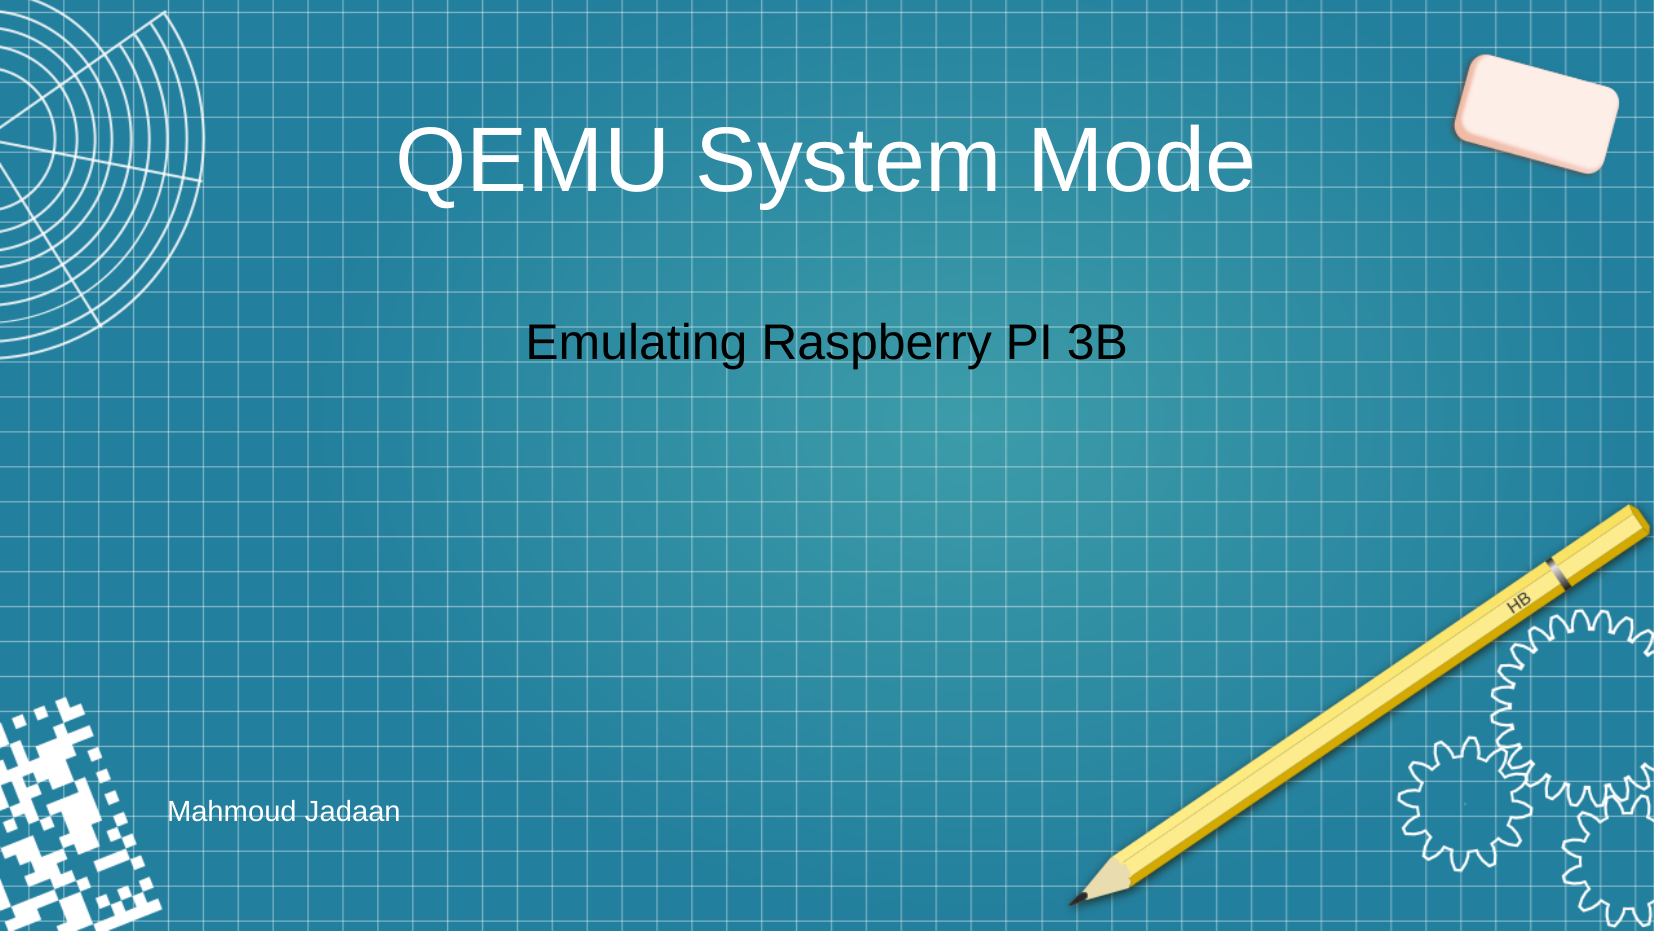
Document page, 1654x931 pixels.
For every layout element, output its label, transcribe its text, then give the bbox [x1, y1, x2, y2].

picture [0, 0, 1654, 931]
title QEMU System Mode Emulating Raspberry PI 3B [82, 108, 1571, 370]
text_box Mahmoud Jadaan [96, 787, 472, 836]
